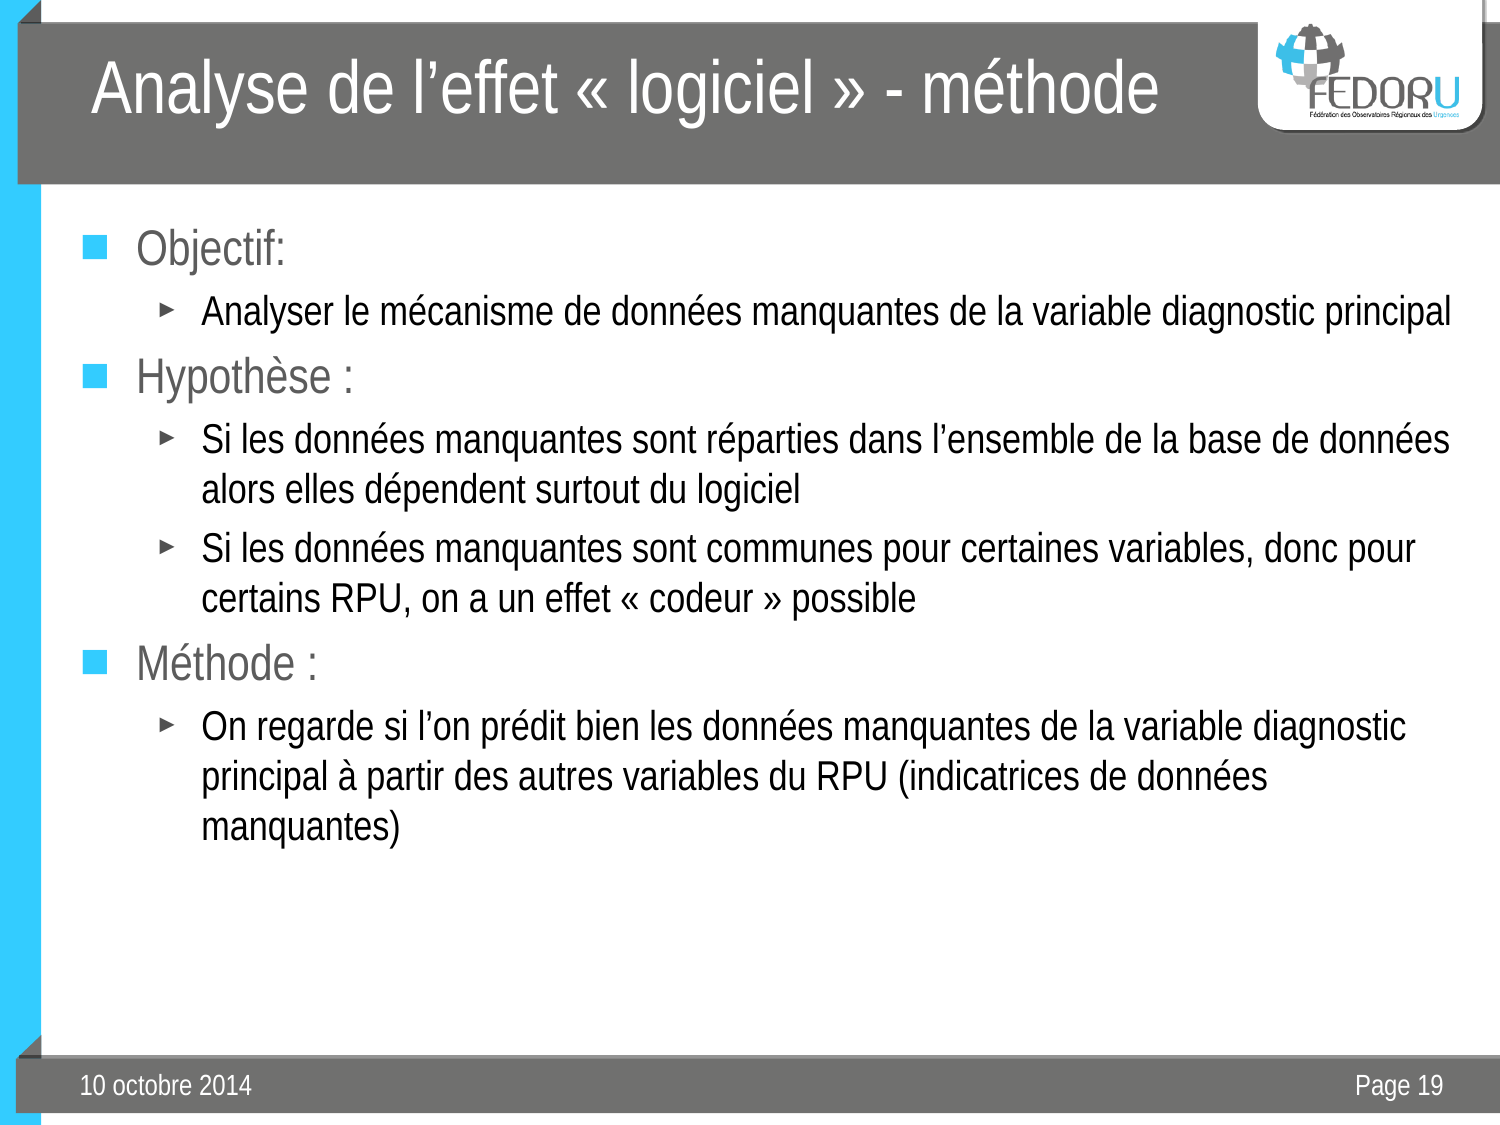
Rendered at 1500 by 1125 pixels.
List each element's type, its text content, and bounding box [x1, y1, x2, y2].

picture [1275, 20, 1459, 118]
title Analyse de l’effet « logiciel » - méthode [76, 30, 1282, 161]
list Objectif: Analyser le mécanisme de données manquantes de la variable diagnostic principal Hypothèse : Si les données manquantes sont réparties dans l’ensemble de la base de données alors elles dépendent surtout du logiciel Si les données manquantes sont communes pour certaines variables, donc pour certains RPU, on a un effet « codeur » possible Méthode : On regarde si l’on prédit bien les données manquantes de la variable diagnostic principal à partir des autres variables du RPU (indicatrices de données manquantes) [64, 208, 1471, 951]
text_box Page <numéro> [1316, 1058, 1459, 1106]
text_box 10 octobre 2014 [64, 1058, 301, 1106]
